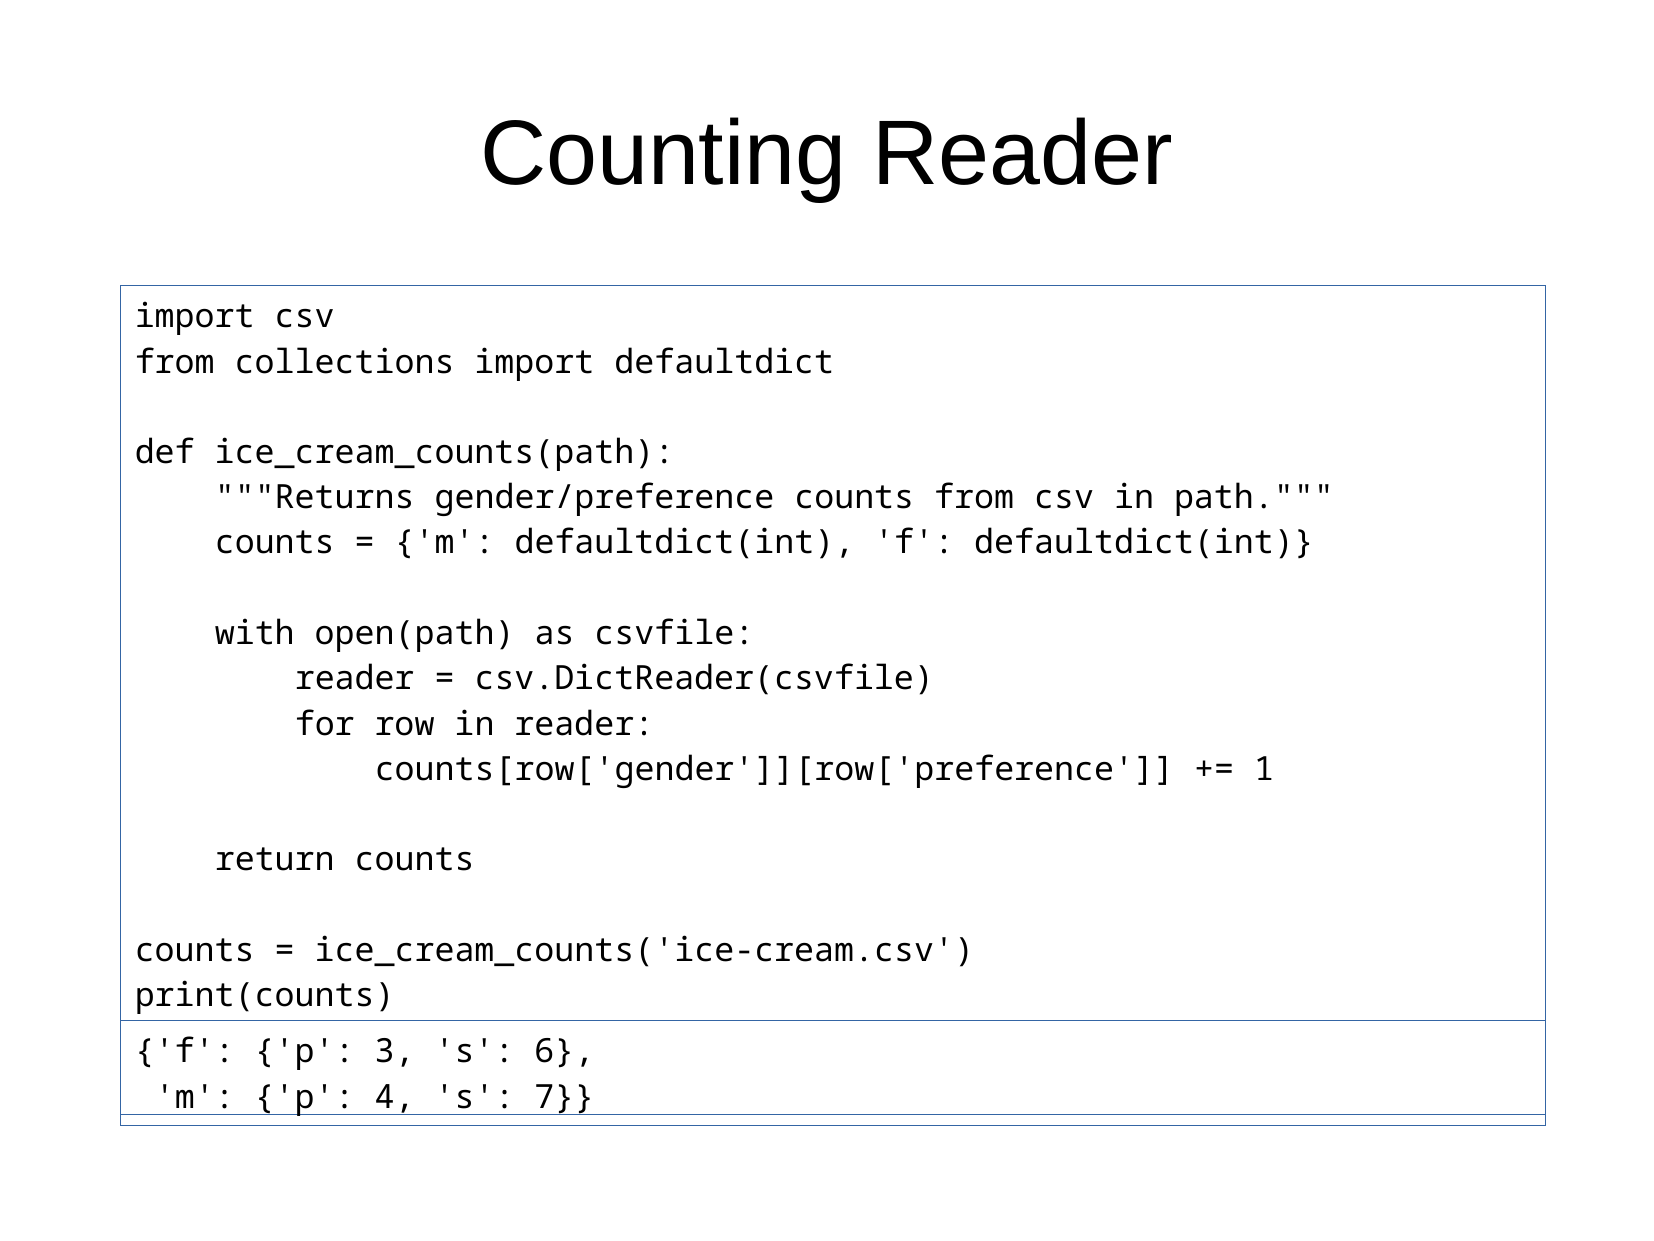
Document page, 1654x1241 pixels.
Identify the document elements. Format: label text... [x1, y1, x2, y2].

text_box import csv from collections import defaultdict def ice_cream_counts(path): """Returns gender/preference counts from csv in path.""" counts = {'m': defaultdict(int), 'f': defaultdict(int)} with open(path) as csvfile: reader = csv.DictReader(csvfile) for row in reader: counts[row['gender']][row['preference']] += 1 return counts counts = ice_cream_counts('ice-cream.csv') print(counts) [120, 285, 1546, 1002]
text_box {'f': {'p': 3, 's': 6}, 'm': {'p': 4, 's': 7}} [120, 1020, 1546, 1113]
title Counting Reader [82, 49, 1571, 257]
